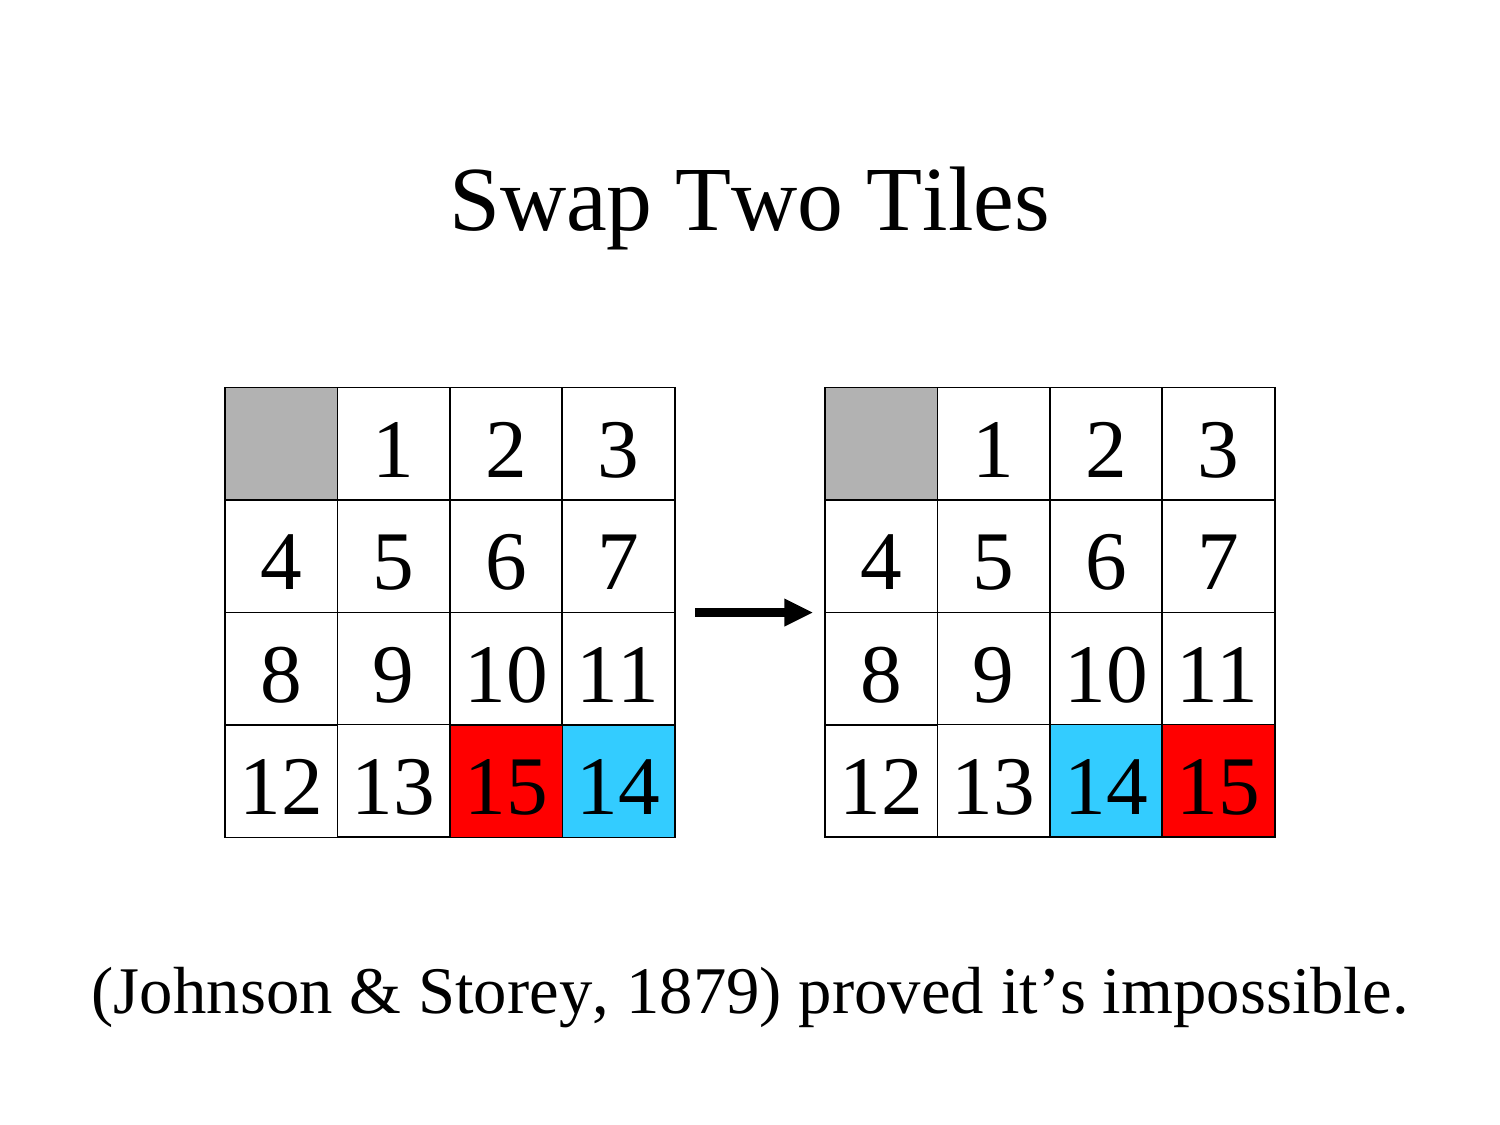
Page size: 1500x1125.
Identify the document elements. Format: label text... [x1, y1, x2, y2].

text_box 7 [1162, 499, 1275, 612]
text_box 3 [1162, 387, 1275, 499]
text_box 13 [937, 724, 1049, 838]
text_box 7 [562, 499, 675, 612]
text_box 6 [1049, 499, 1162, 612]
text_box 4 [824, 499, 937, 612]
text_box 13 [338, 724, 450, 838]
text_box 10 [1049, 612, 1162, 724]
text_box 11 [1162, 612, 1275, 724]
text_box 2 [449, 387, 562, 499]
text_box 9 [337, 612, 449, 724]
text_box 8 [824, 612, 937, 724]
text_box 2 [1049, 387, 1162, 499]
text_box 10 [449, 612, 562, 725]
text_box (Johnson & Storey, 1879) proved it’s impossible. [77, 939, 1427, 1036]
text_box 3 [562, 387, 675, 499]
text_box 15 [1162, 724, 1275, 838]
text_box 1 [937, 387, 1049, 499]
title Swap Two Tiles [112, 99, 1388, 288]
text_box 8 [224, 612, 337, 724]
text_box 5 [937, 499, 1049, 612]
text_box [824, 387, 937, 499]
text_box 15 [450, 725, 562, 838]
text_box 9 [937, 612, 1049, 724]
text_box 14 [1049, 724, 1162, 838]
text_box 4 [224, 500, 337, 612]
text_box 5 [337, 499, 449, 612]
text_box 11 [562, 612, 675, 724]
text_box [224, 387, 338, 500]
text_box 12 [824, 724, 937, 838]
text_box 6 [449, 499, 562, 612]
text_box 1 [338, 387, 449, 499]
text_box 14 [562, 724, 675, 838]
text_box 12 [224, 724, 338, 838]
